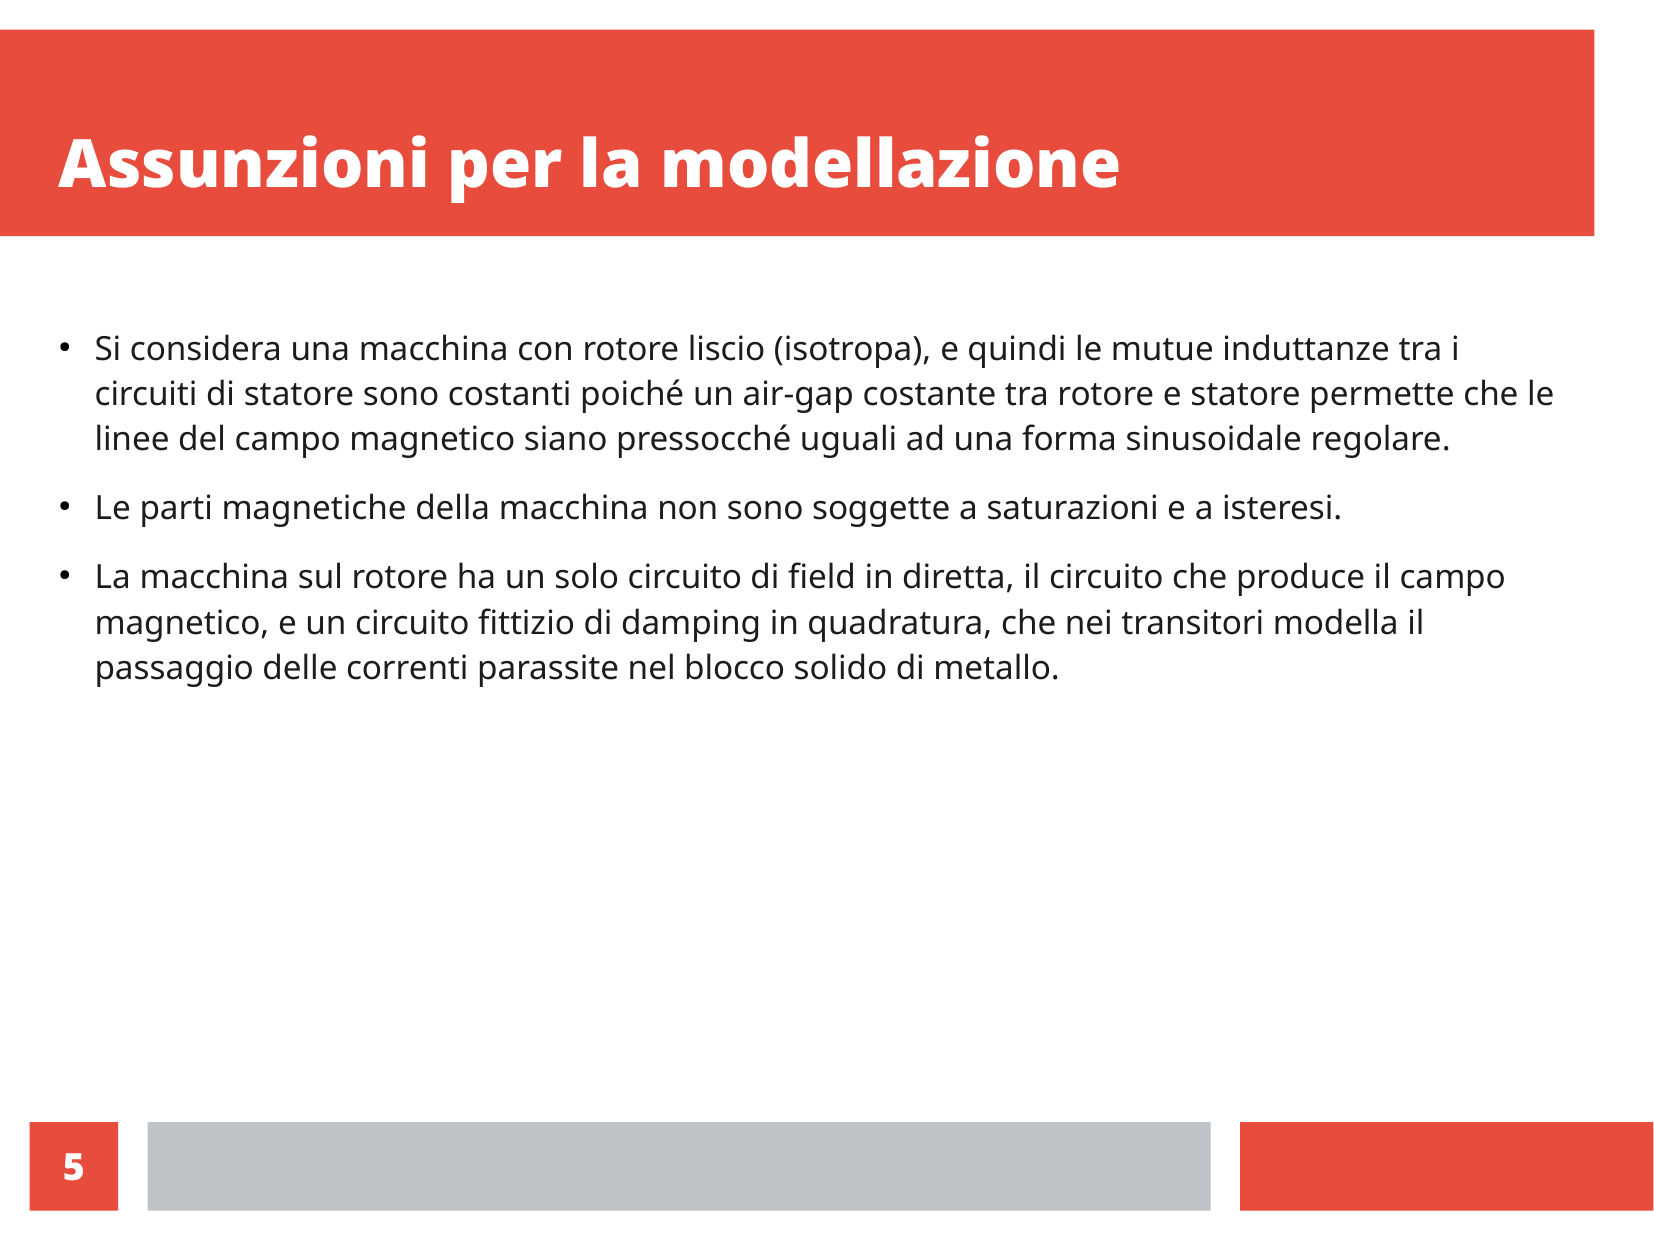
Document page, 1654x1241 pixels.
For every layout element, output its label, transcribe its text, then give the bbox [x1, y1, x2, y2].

list Si considera una macchina con rotore liscio (isotropa), e quindi le mutue induttanze tra i circuiti di statore sono costanti poiché un air-gap costante tra rotore e statore permette che le linee del campo magnetico siano pressocché uguali ad una forma sinusoidale regolare. Le parti magnetiche della macchina non sono soggette a saturazioni e a isteresi. La macchina sul rotore ha un solo circuito di field in diretta, il circuito che produce il campo magnetico, e un circuito fittizio di damping in quadratura, che nei transitori modella il passaggio delle correnti parassite nel blocco solido di metallo. [59, 324, 1565, 1093]
title Assunzioni per la modellazione [59, 59, 1595, 207]
